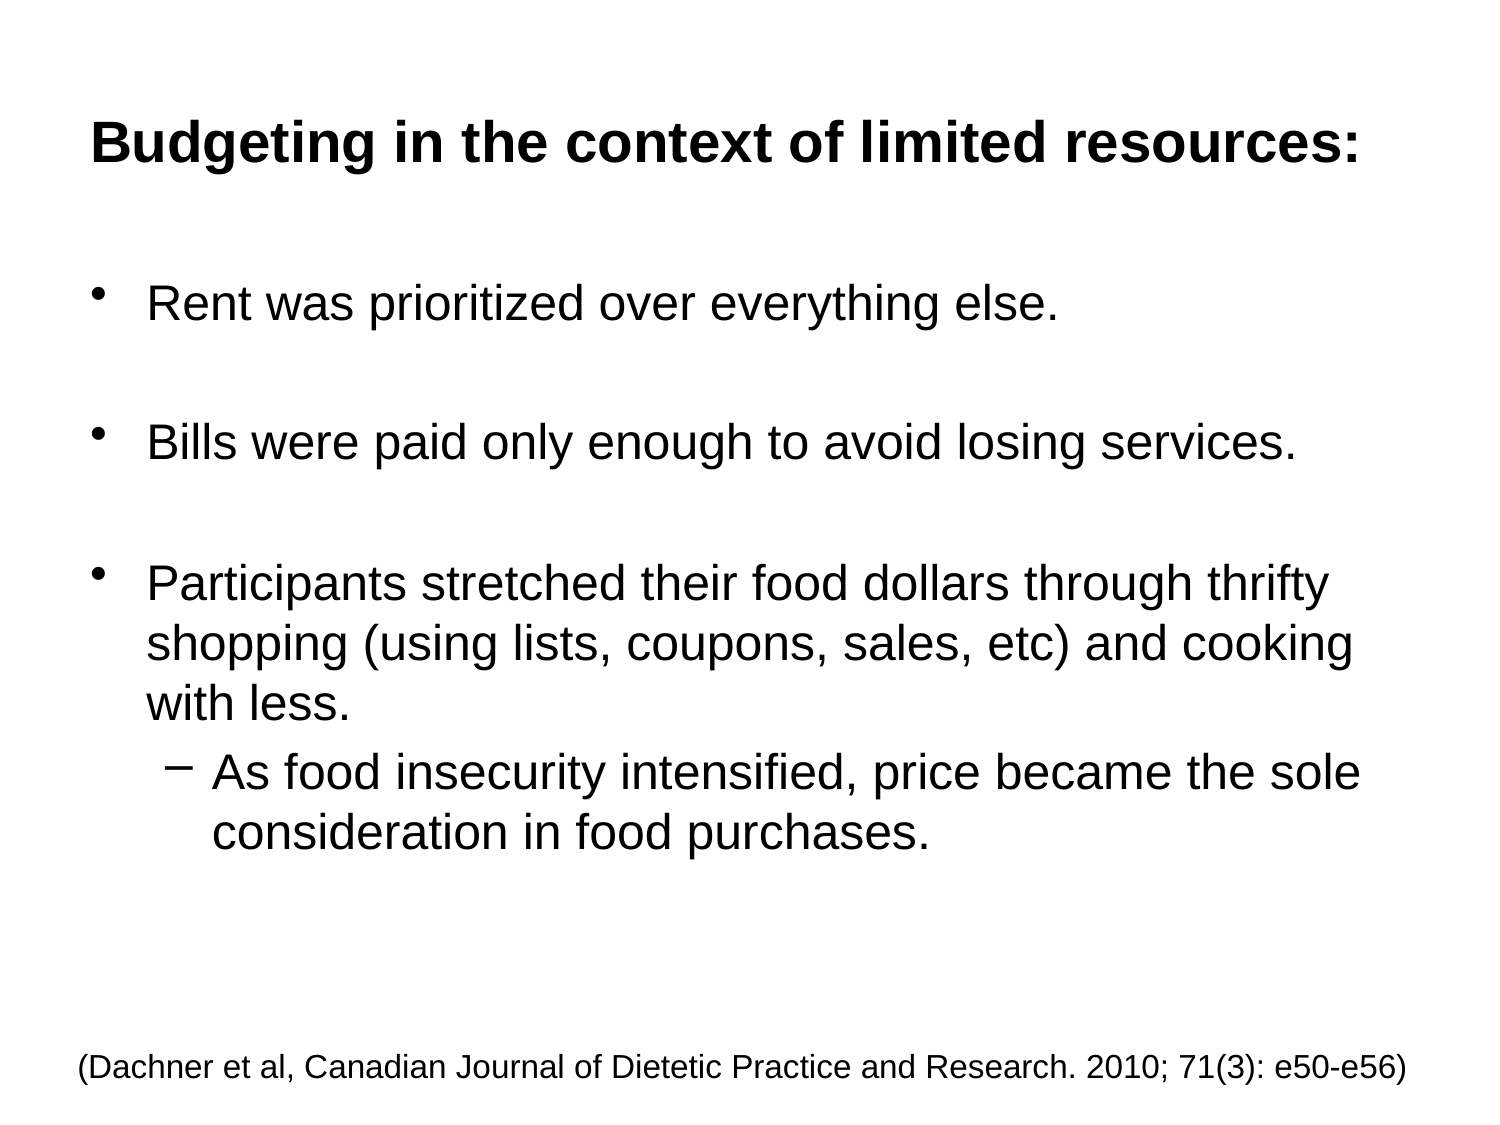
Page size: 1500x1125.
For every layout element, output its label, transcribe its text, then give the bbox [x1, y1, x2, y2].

list Rent was prioritized over everything else. Bills were paid only enough to avoid losing services. Participants stretched their food dollars through thrifty shopping (using lists, coupons, sales, etc) and cooking with less. As food insecurity intensified, price became the sole consideration in food purchases. [75, 262, 1425, 1005]
title Budgeting in the context of limited resources: [75, 45, 1425, 233]
text_box (Dachner et al, Canadian Journal of Dietetic Practice and Research. 2010; 71(3): e50-e56) [62, 1037, 1450, 1125]
